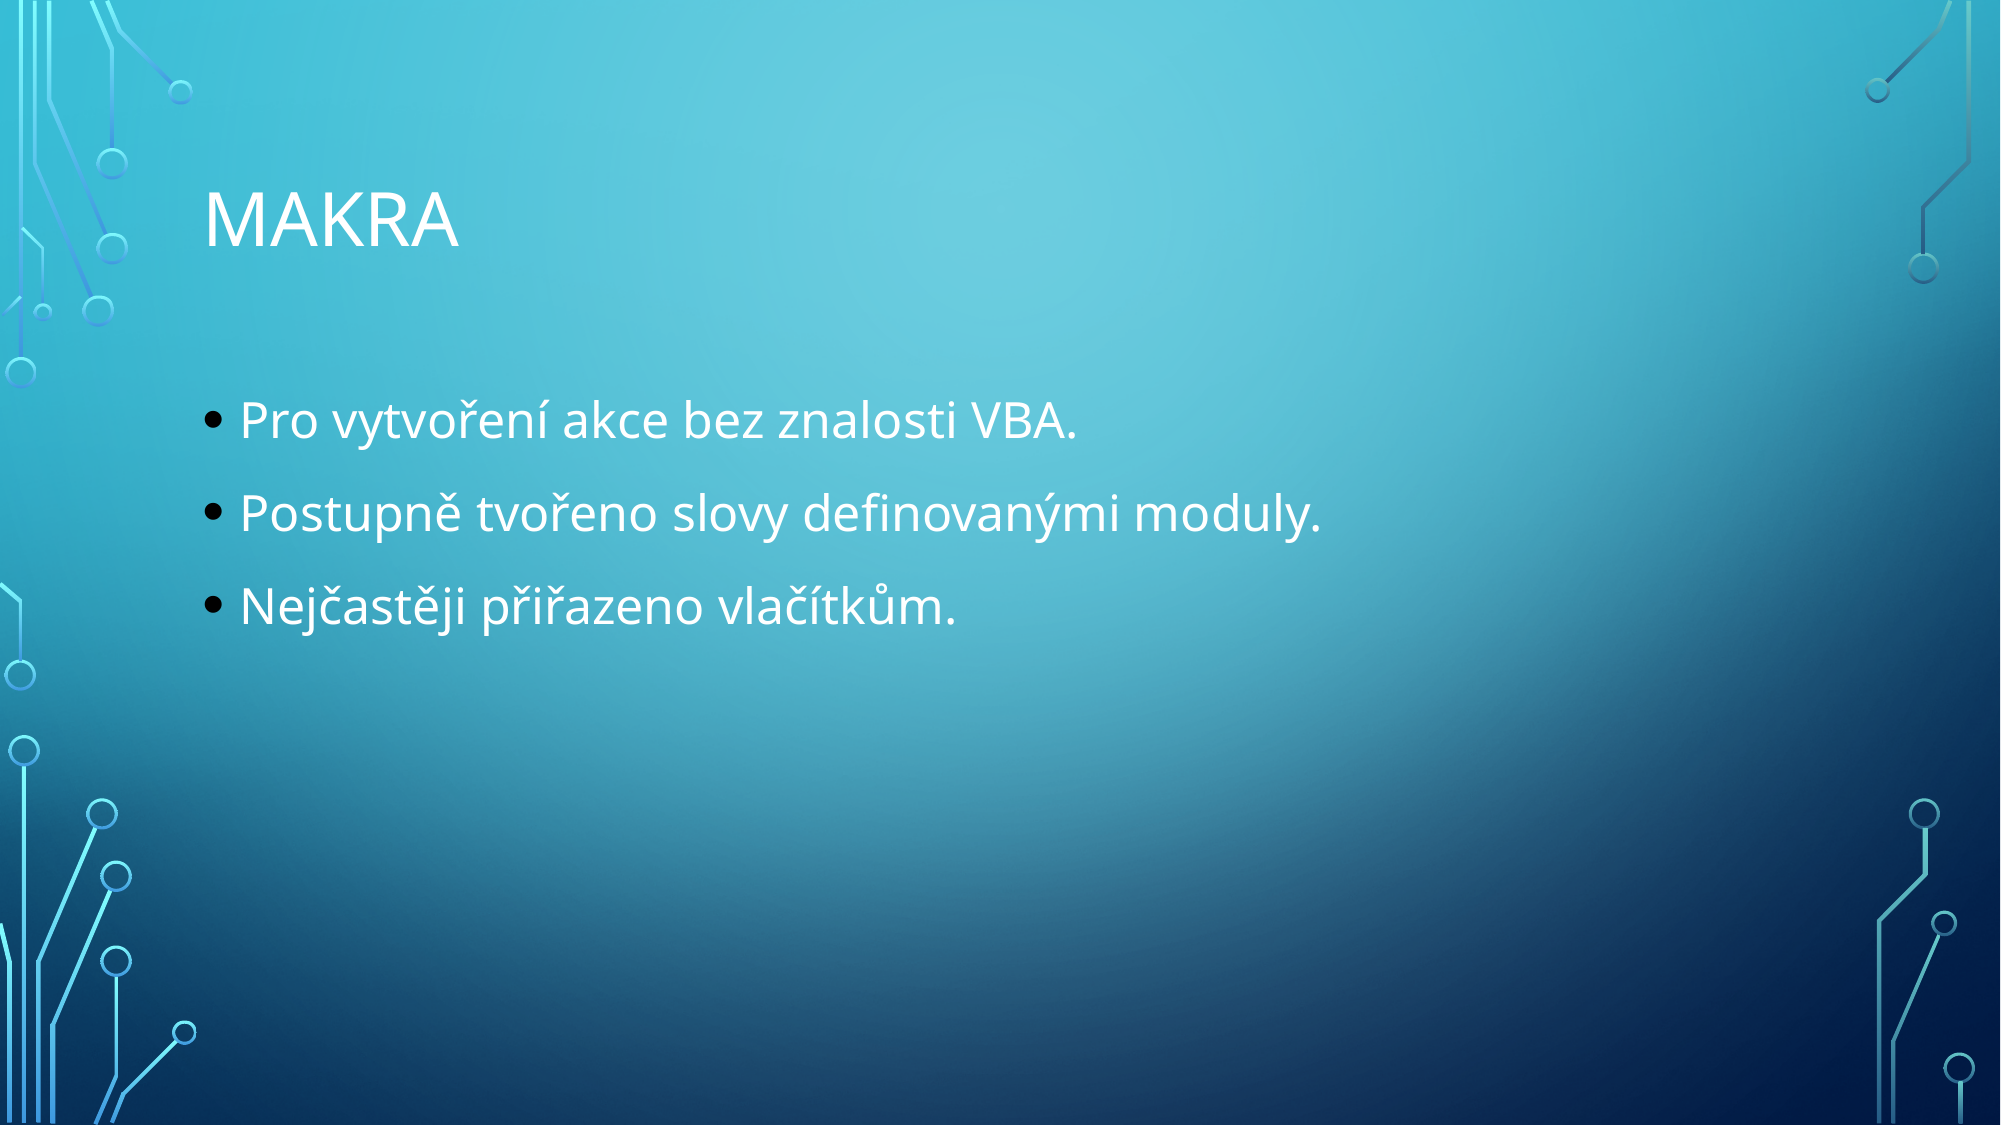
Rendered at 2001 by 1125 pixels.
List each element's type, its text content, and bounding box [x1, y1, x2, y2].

title Makra [187, 101, 1813, 344]
list Pro vytvoření akce bez znalosti VBA. Postupně tvořeno slovy definovanými moduly. Nejčastěji přiřazeno vlačítkům. [187, 369, 1813, 951]
